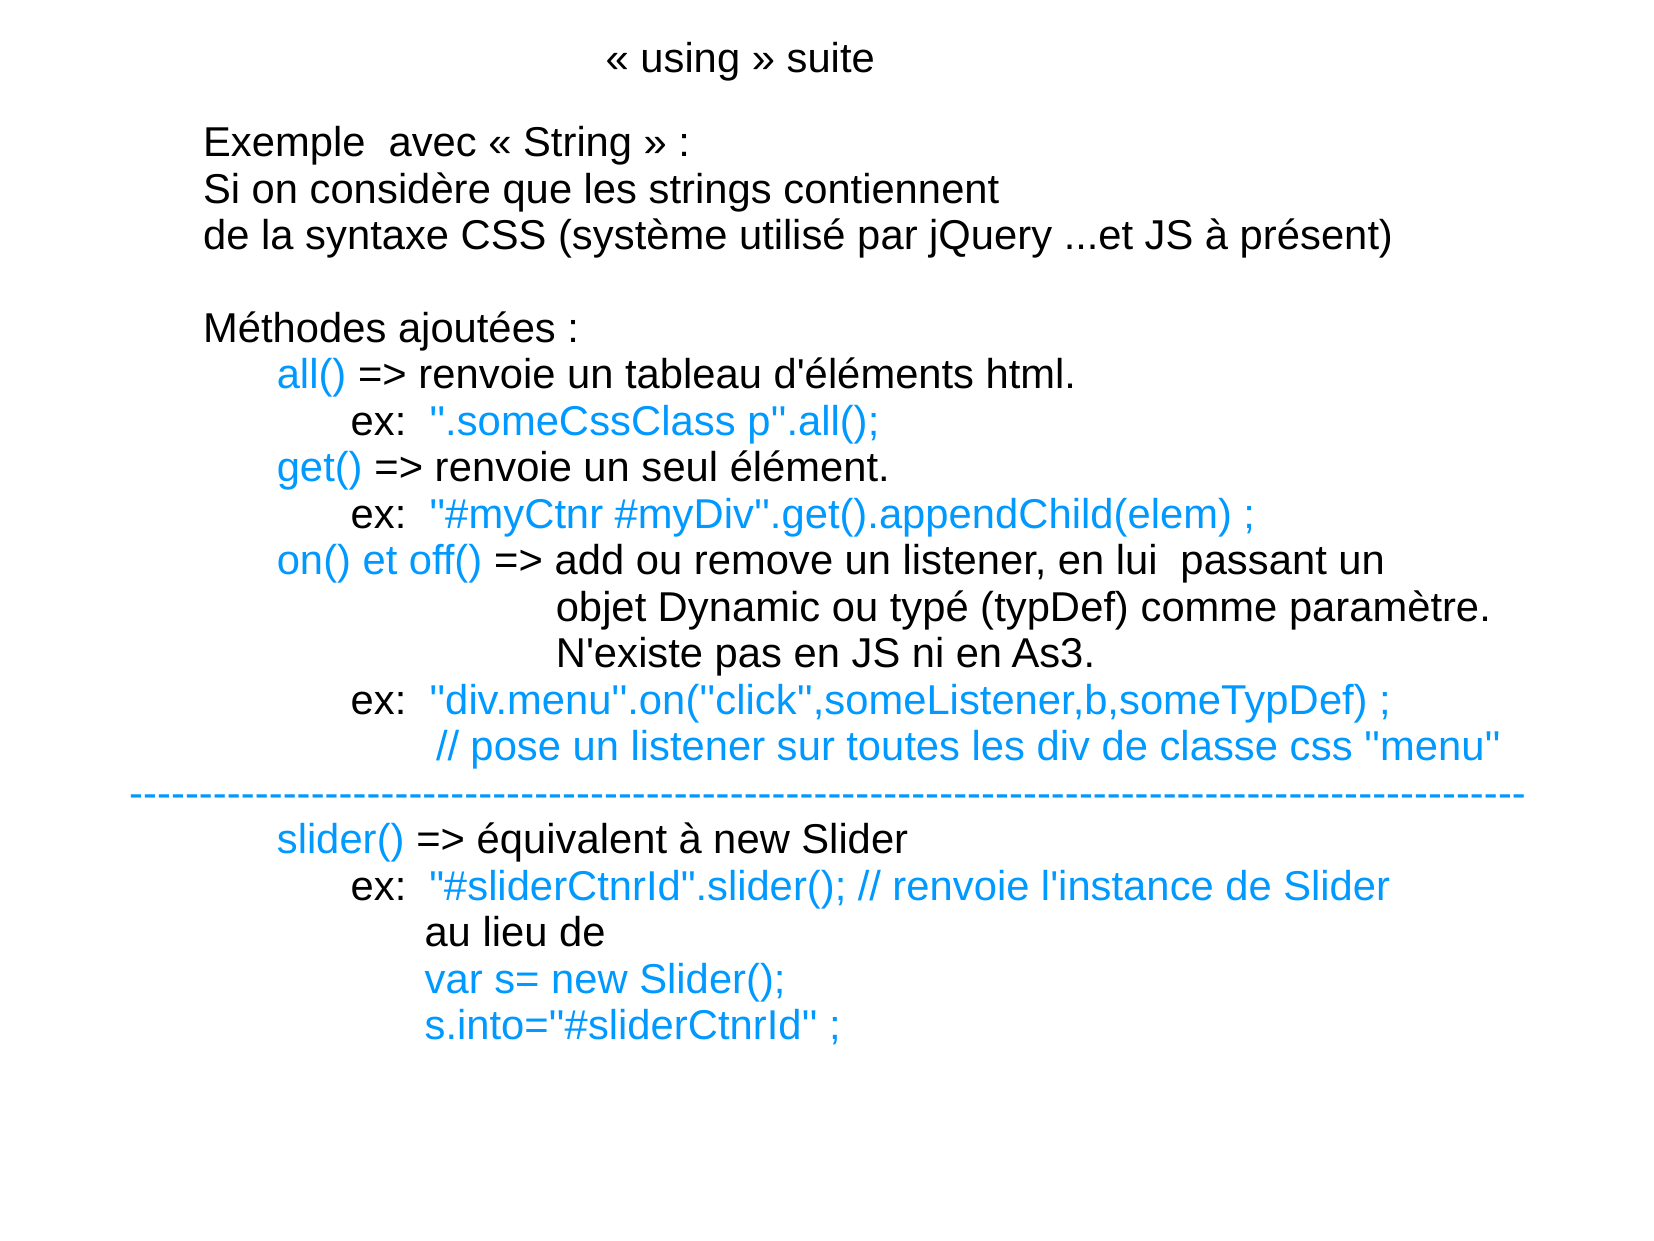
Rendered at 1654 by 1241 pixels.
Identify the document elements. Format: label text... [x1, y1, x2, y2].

text_box Exemple avec « String » : Si on considère que les strings contiennent de la syntaxe CSS (système utilisé par jQuery ...et JS à présent) Méthodes ajoutées : all() => renvoie un tableau d'éléments html. ex: ''.someCssClass p''.all(); get() => renvoie un seul élément. ex: ''#myCtnr #myDiv''.get().appendChild(elem) ; on() et off() => add ou remove un listener, en lui passant un objet Dynamic ou typé (typDef) comme paramètre. N'existe pas en JS ni en As3. ex: ''div.menu''.on(''click'',someListener,b,someTypDef) ; // pose un listener sur toutes les div de classe css ''menu'' ---------------------------------------------------------------------------------------------------- slider() => équivalent à new Slider ex: "#sliderCtnrId".slider(); // renvoie l'instance de Slider au lieu de var s= new Slider(); s.into=''#sliderCtnrId'' ; [114, 111, 1549, 1062]
text_box « using » suite [590, 27, 1127, 90]
